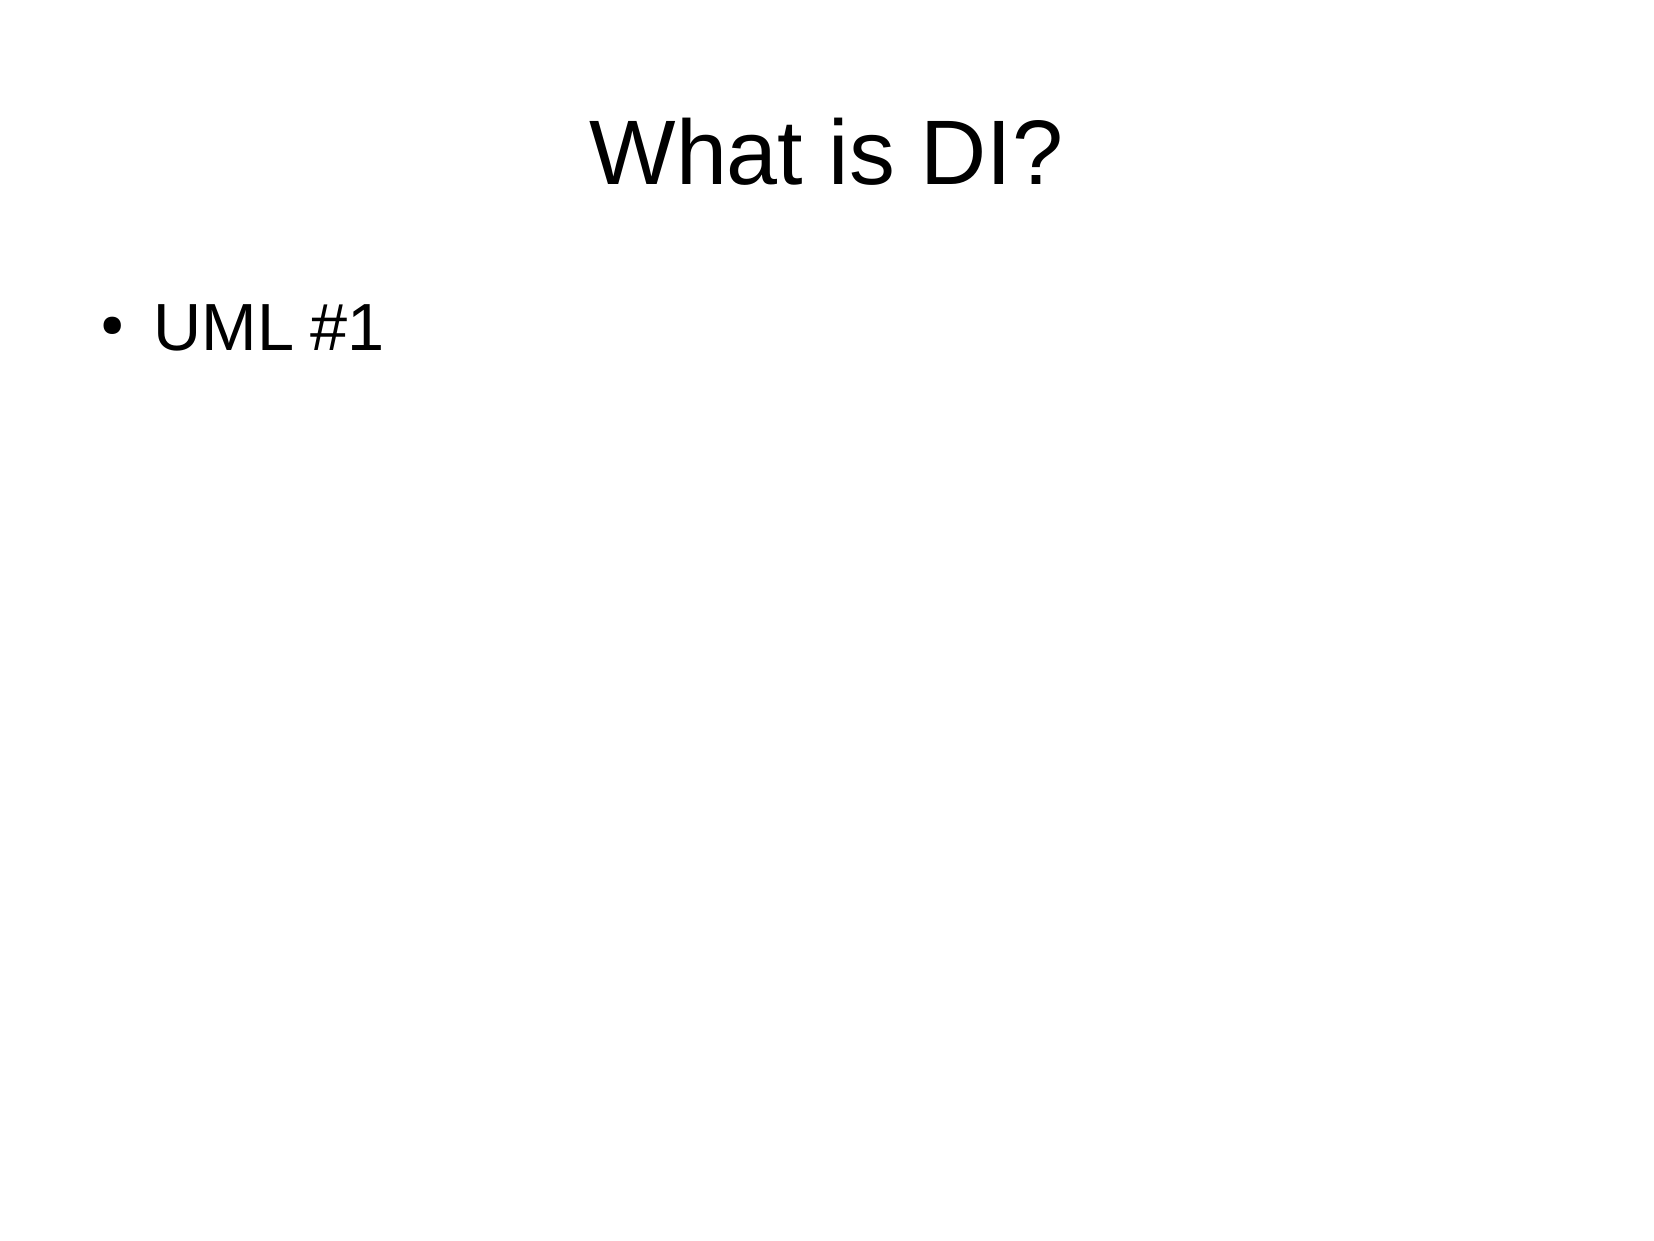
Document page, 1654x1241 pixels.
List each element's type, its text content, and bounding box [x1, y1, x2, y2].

list UML #1 [82, 290, 1538, 1010]
title What is DI? [82, 49, 1571, 257]
